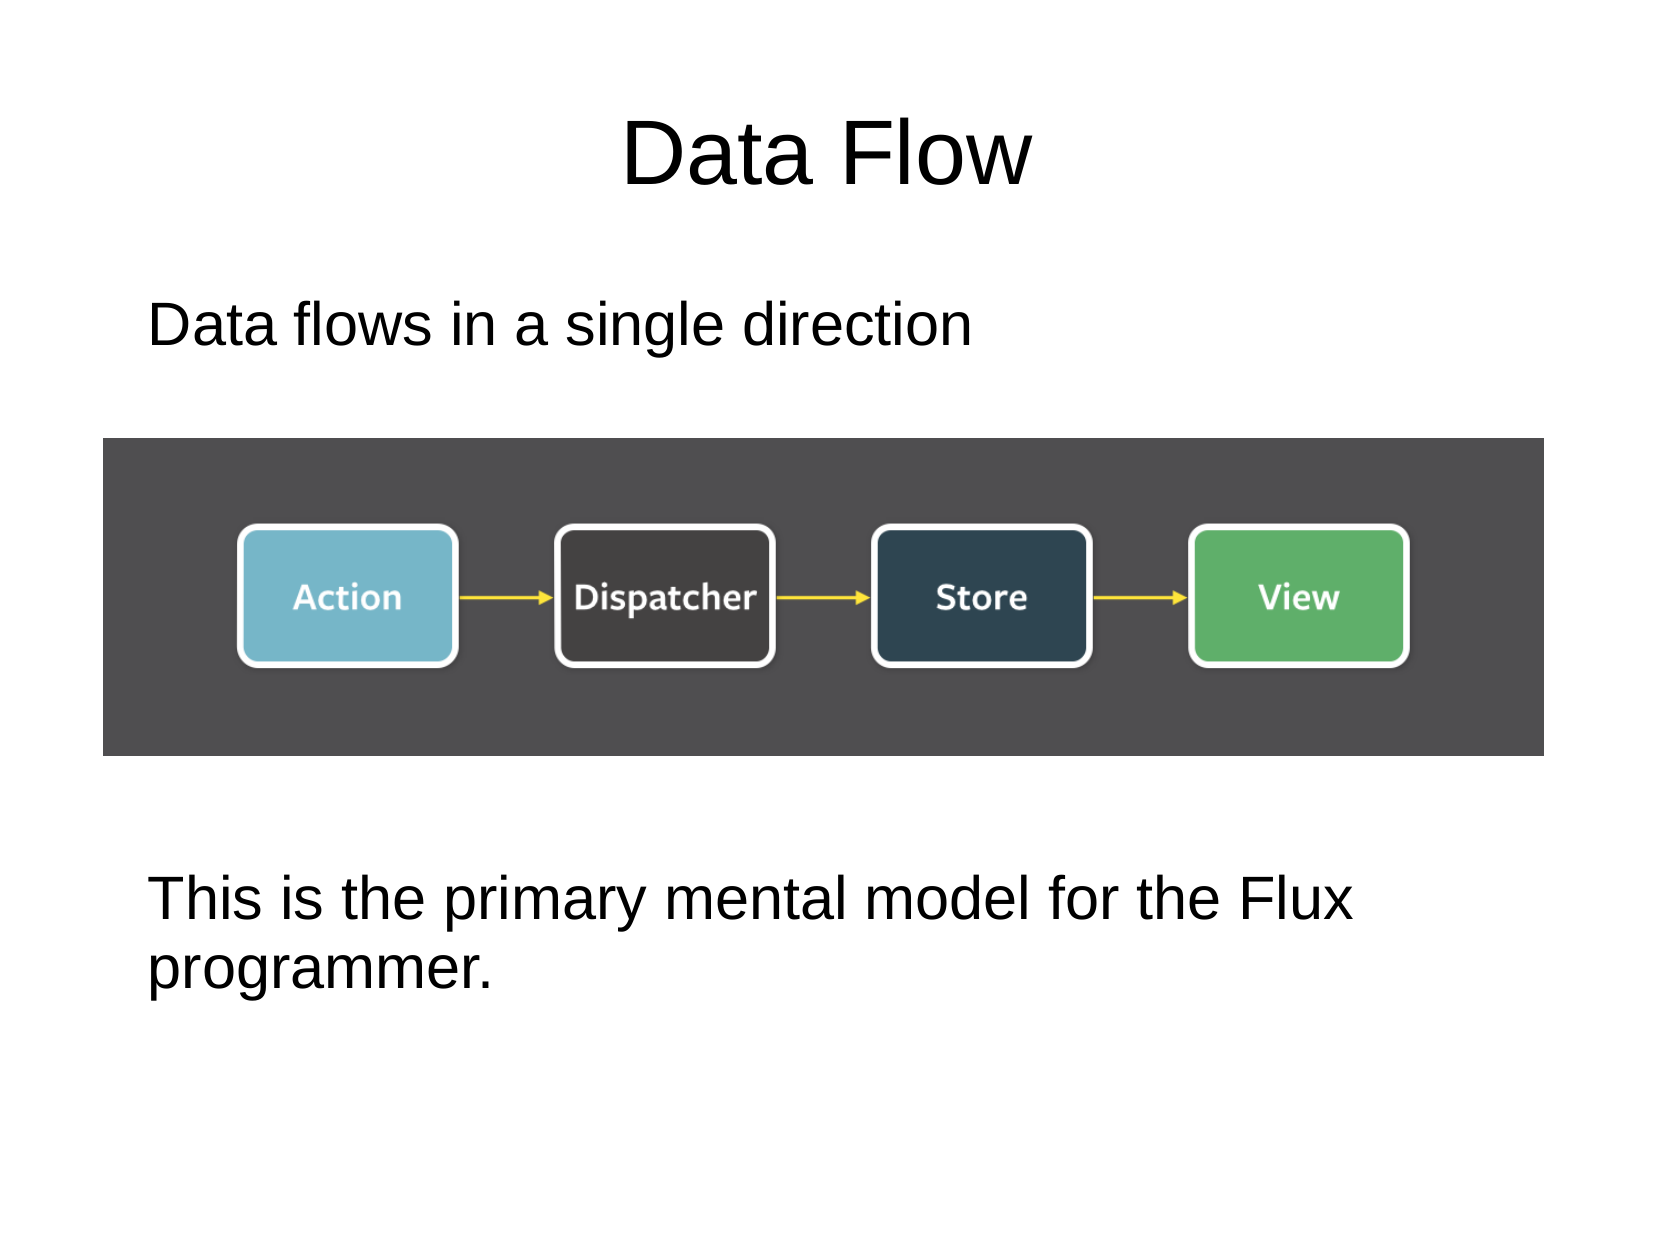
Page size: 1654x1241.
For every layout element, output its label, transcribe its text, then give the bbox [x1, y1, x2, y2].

picture [103, 438, 1544, 756]
list Data flows in a single direction This is the primary mental model for the Flux programmer. [82, 290, 1571, 1010]
title Data Flow [82, 49, 1571, 257]
